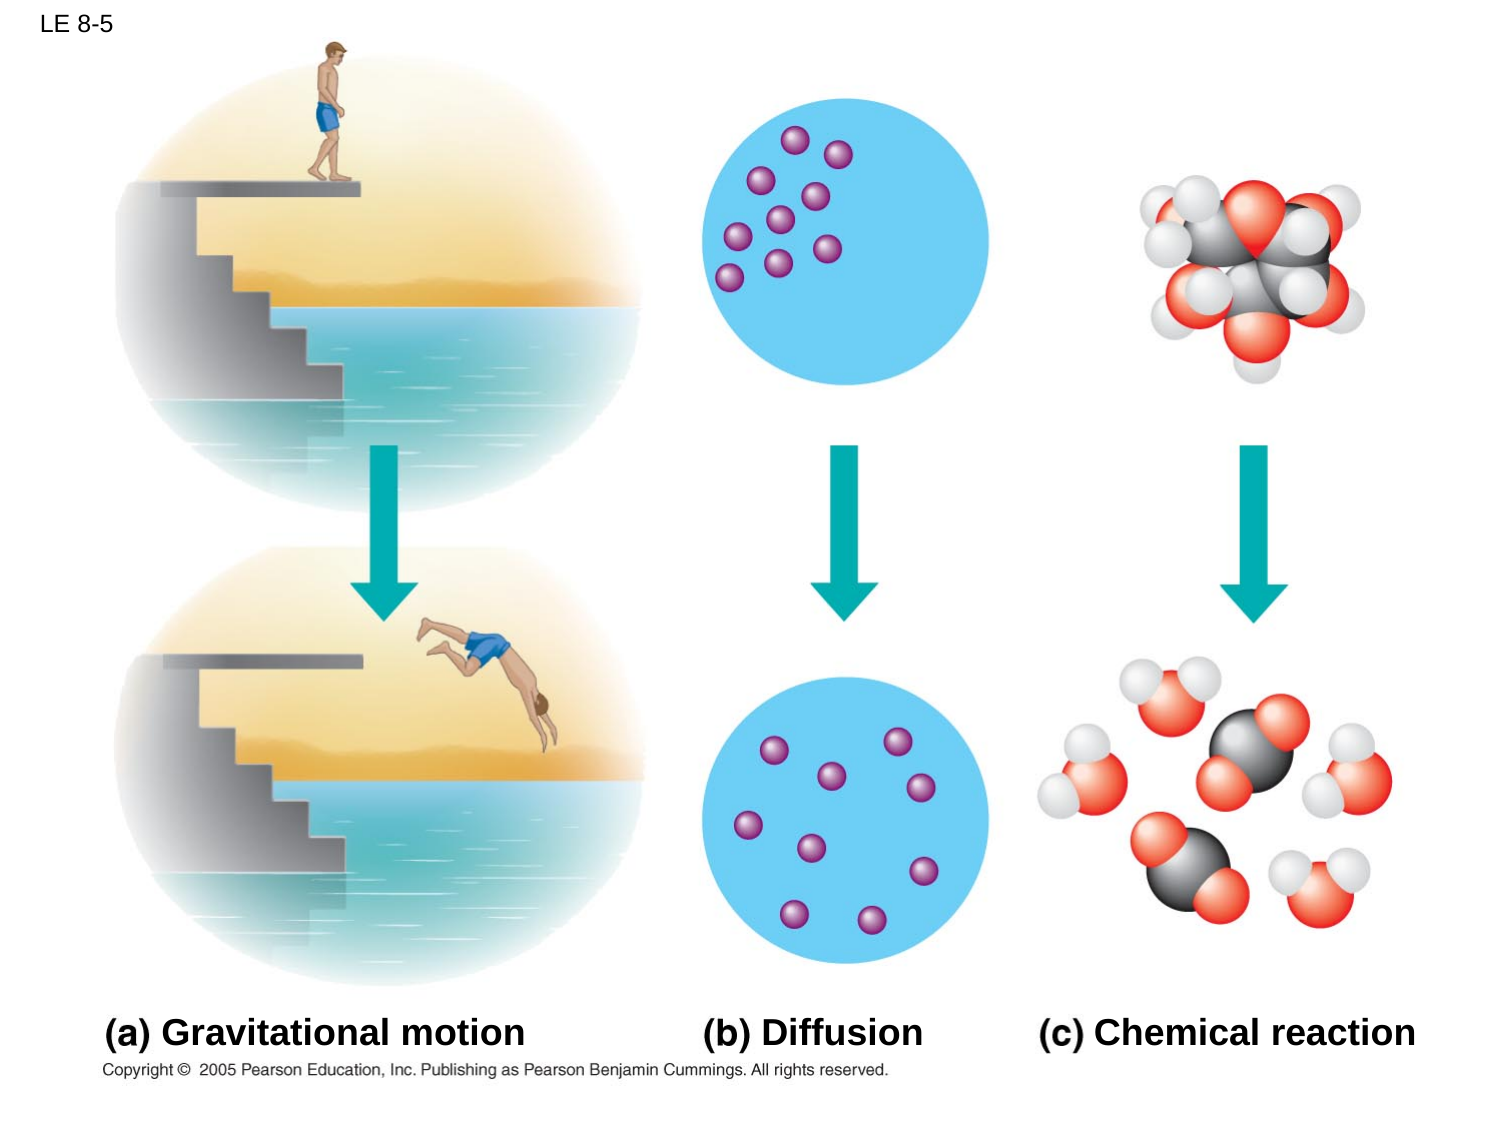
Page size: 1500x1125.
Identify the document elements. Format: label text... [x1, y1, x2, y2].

title LE 8-5 [24, 0, 351, 51]
text_box Gravitational motion [161, 1008, 561, 1075]
text_box Chemical reaction [1093, 1008, 1469, 1059]
text_box Diffusion [761, 1008, 935, 1054]
picture [74, 37, 1426, 1088]
